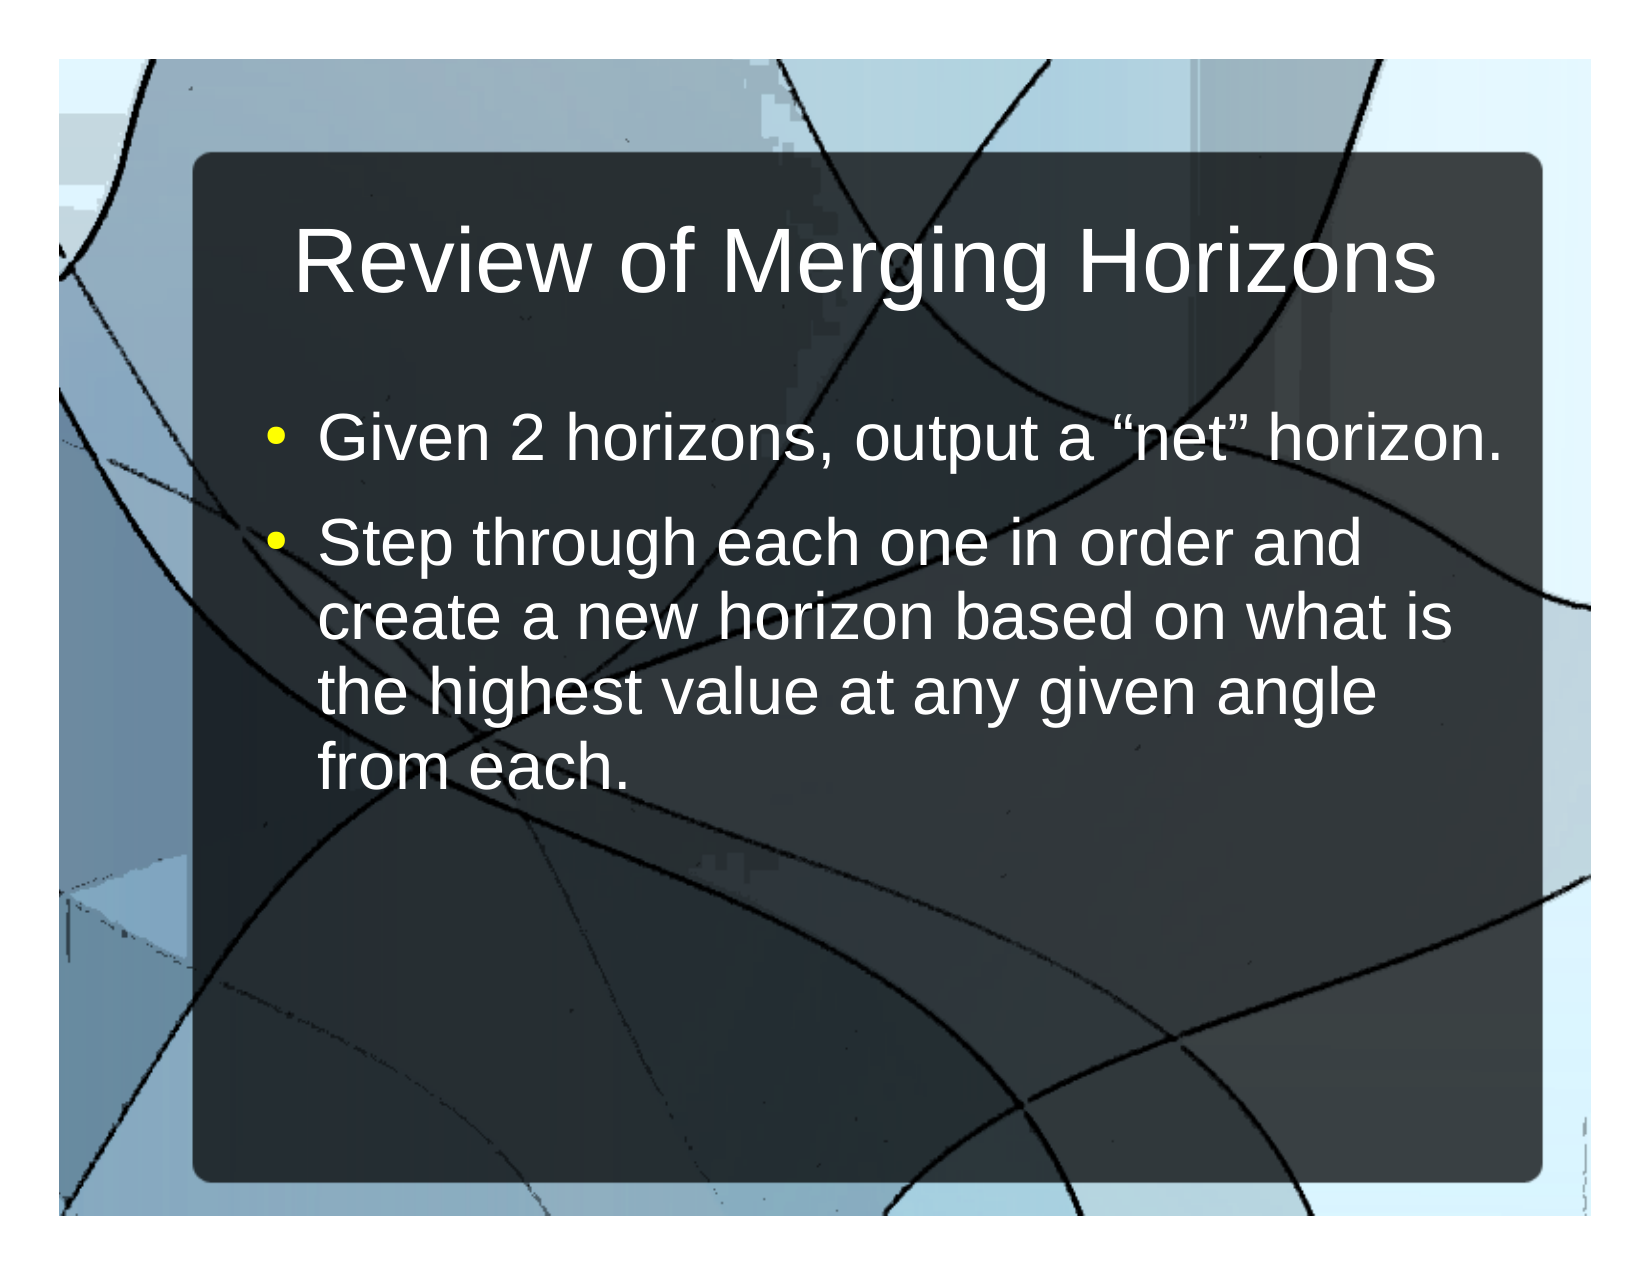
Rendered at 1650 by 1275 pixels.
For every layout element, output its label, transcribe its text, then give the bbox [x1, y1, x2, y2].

list Given 2 horizons, output a “net” horizon. Step through each one in order and create a new horizon based on what is the highest value at any given angle from each. [246, 400, 1511, 1150]
picture [59, 59, 1591, 1216]
title Review of Merging Horizons [206, 160, 1526, 363]
